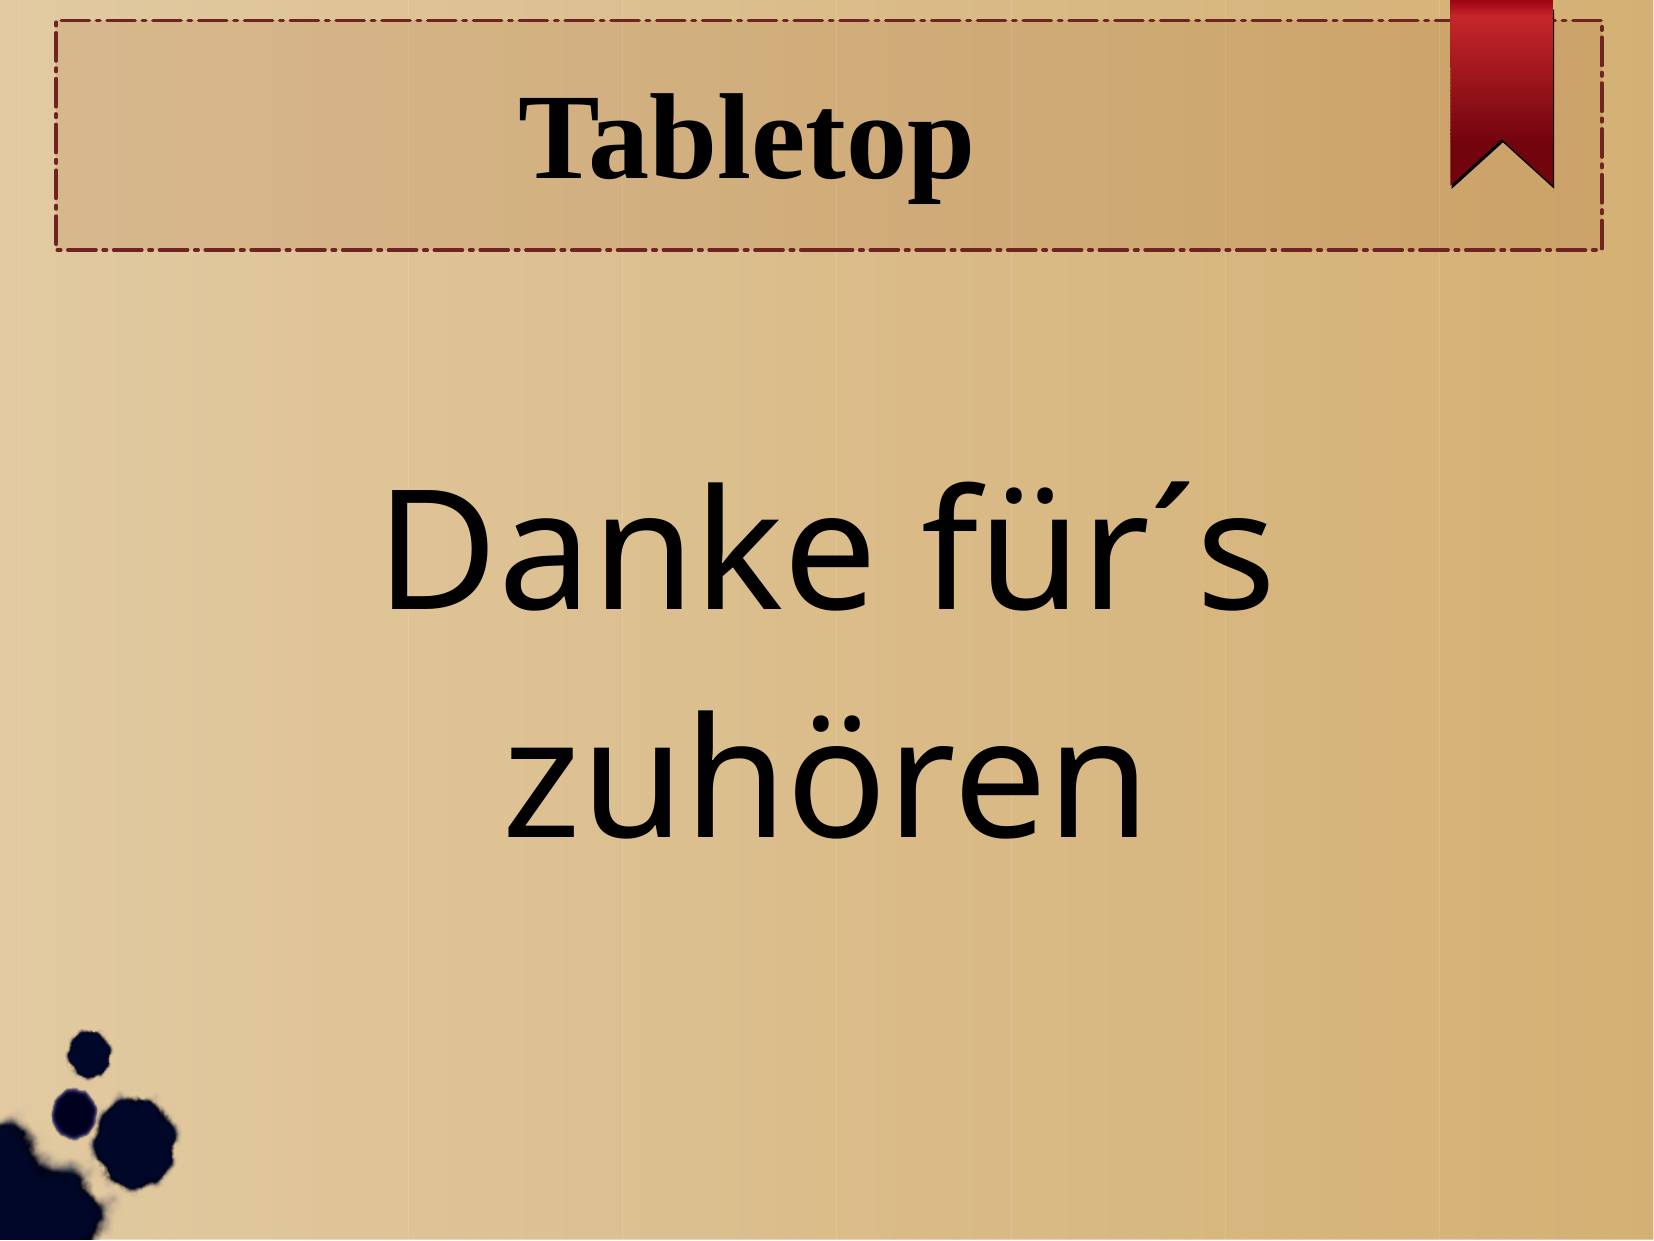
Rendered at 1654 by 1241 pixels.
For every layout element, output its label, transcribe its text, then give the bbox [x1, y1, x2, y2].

subtitle Danke für´s zuhören [82, 299, 1571, 1019]
title Tabletop [82, 47, 1412, 229]
